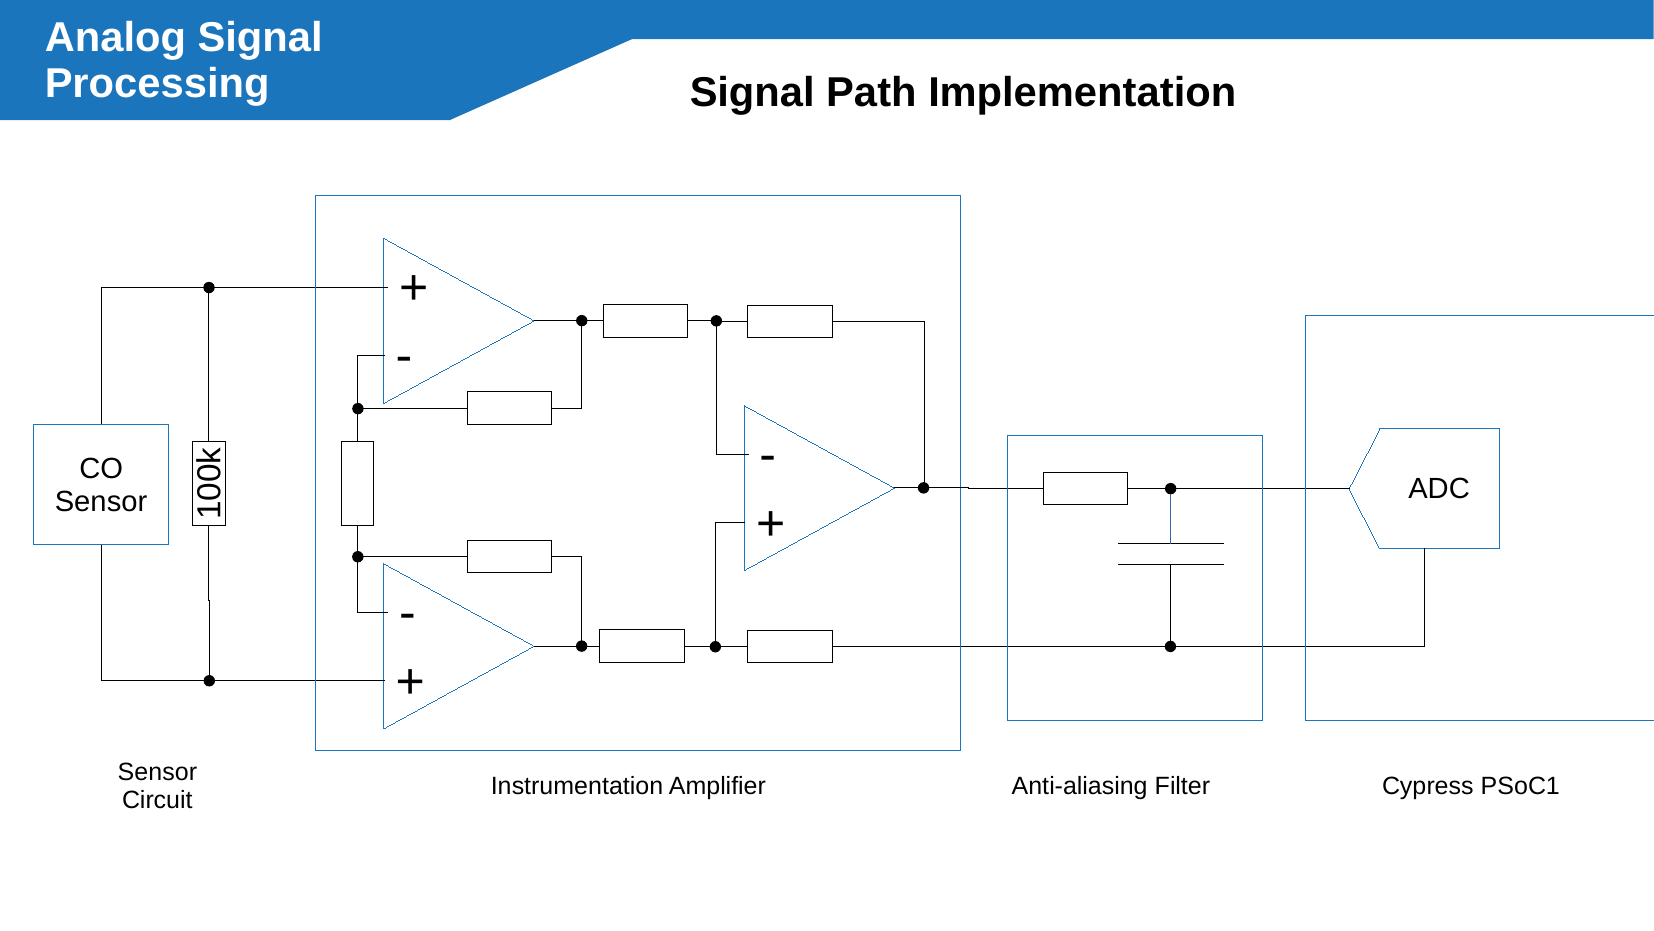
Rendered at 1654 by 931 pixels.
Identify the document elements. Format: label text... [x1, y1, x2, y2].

text_box - [387, 577, 414, 648]
text_box Analog Signal Processing [30, 0, 541, 121]
text_box [709, 640, 722, 653]
text_box - [384, 320, 411, 391]
text_box - [748, 419, 775, 490]
text_box Instrumentation Amplifier [375, 751, 883, 821]
text_box + [387, 251, 414, 323]
text_box [575, 640, 588, 652]
text_box [203, 675, 216, 687]
text_box Signal Path Implementation [675, 45, 1516, 140]
text_box [710, 315, 723, 327]
text_box [917, 482, 930, 494]
text_box ADC [1394, 429, 1485, 548]
text_box Sensor Circuit [75, 750, 241, 821]
text_box [352, 402, 364, 415]
text_box Anti-aliasing Filter [977, 750, 1246, 821]
text_box + [744, 487, 771, 558]
text_box 100k [192, 441, 226, 526]
text_box [576, 314, 588, 327]
text_box [1164, 640, 1177, 653]
text_box Cypress PSoC1 [1337, 750, 1606, 821]
text_box [352, 550, 364, 563]
text_box + [384, 645, 411, 717]
text_box [1164, 482, 1177, 495]
text_box CO Sensor [33, 424, 169, 545]
text_box [203, 281, 215, 294]
